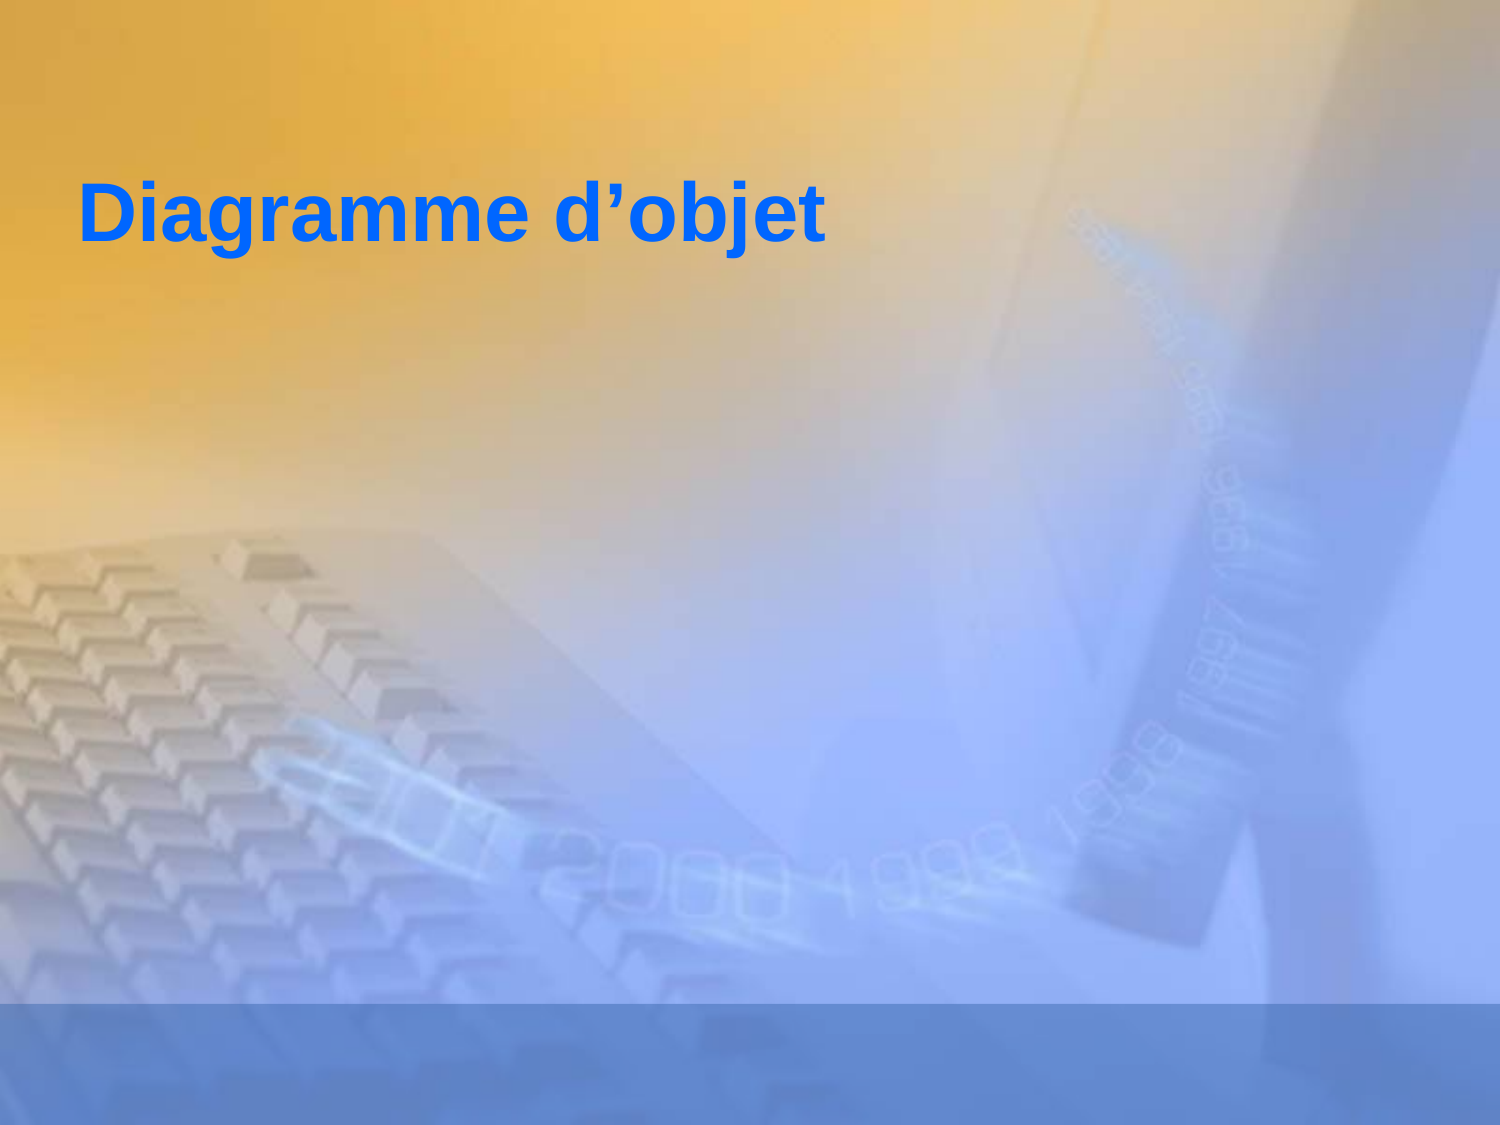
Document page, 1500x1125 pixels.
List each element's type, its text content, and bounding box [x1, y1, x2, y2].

title Diagramme d’objet [62, 161, 1338, 267]
